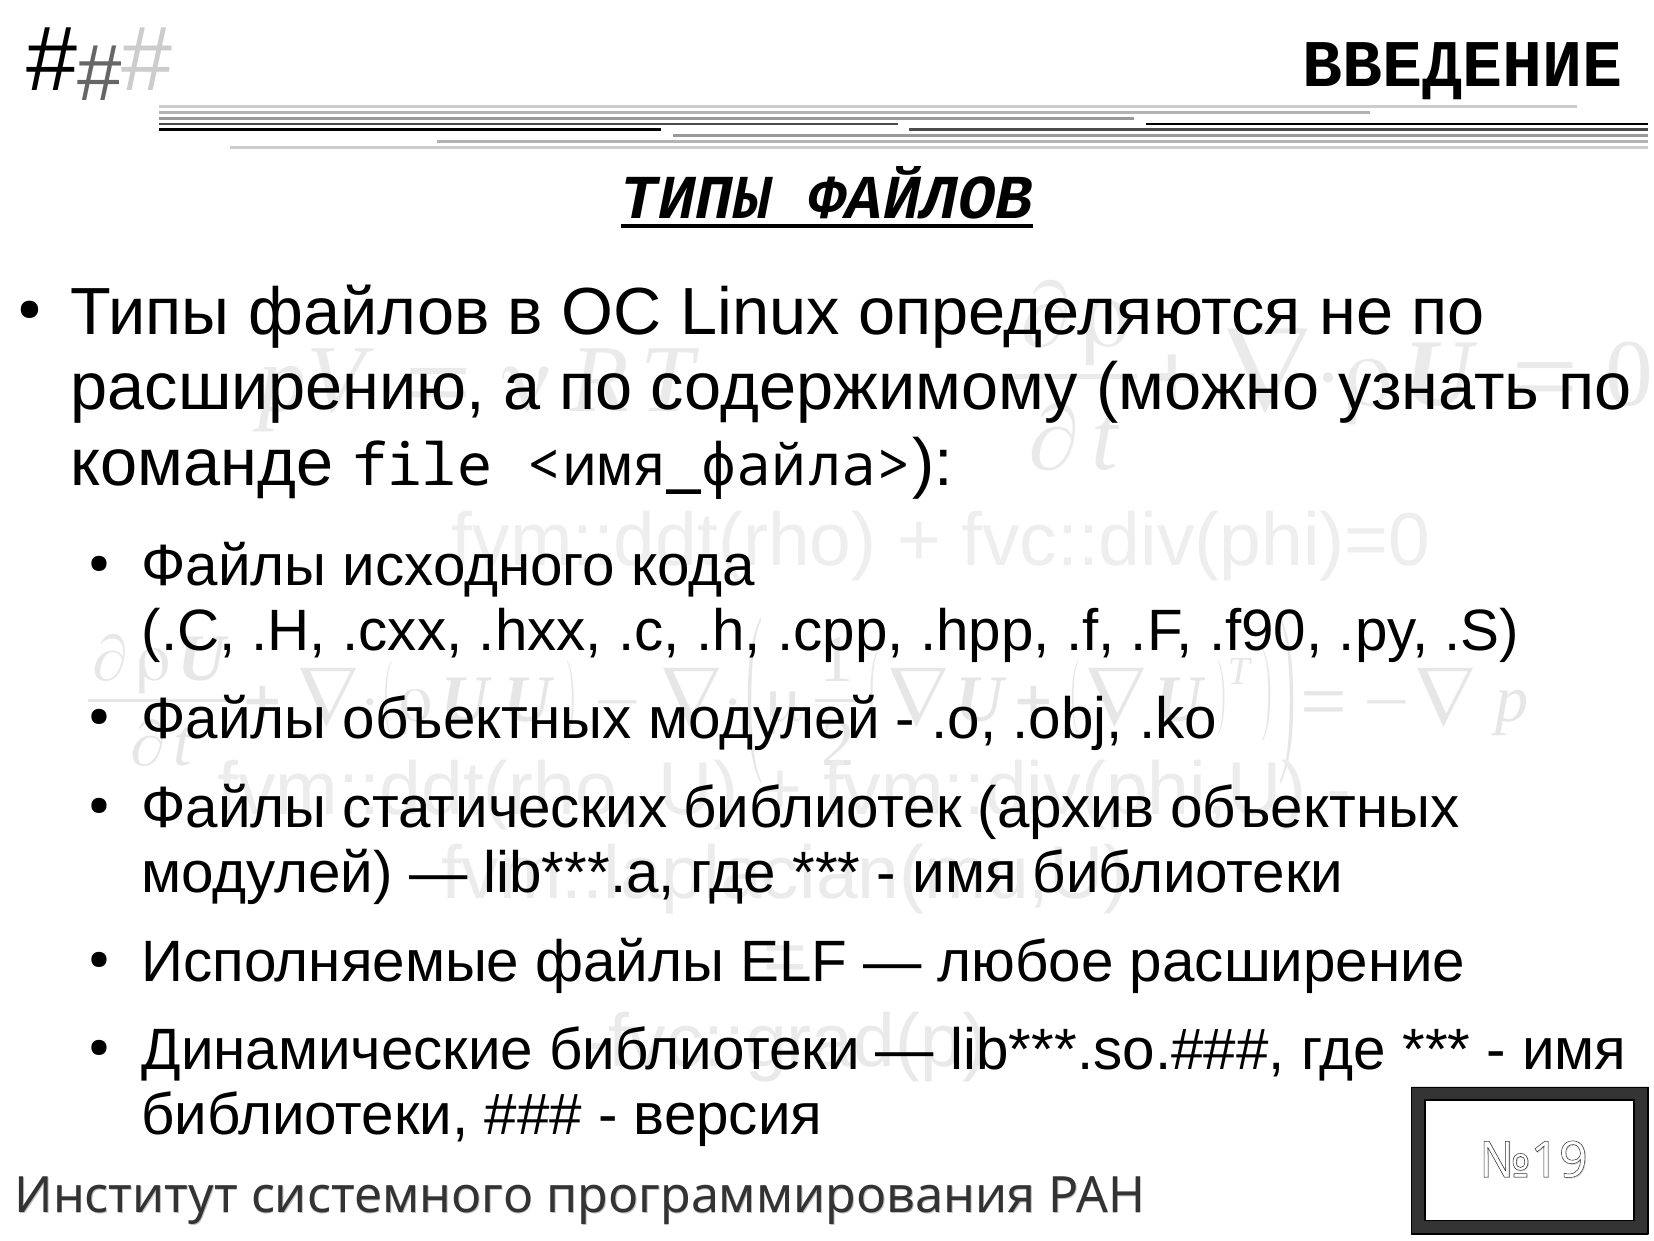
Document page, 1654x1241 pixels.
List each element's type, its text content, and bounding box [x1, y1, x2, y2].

list Типы файлов в ОС Linux определяются не по расширению, а по содержимому (можно узнать по команде file <имя_файла>): Файлы исходного кода (.C, .H, .cxx, .hxx, .c, .h, .cpp, .hpp, .f, .F, .f90, .py, .S) Файлы объектных модулей - .o, .obj, .ko Файлы статических библиотек (архив объектных модулей) — lib***.a, где *** - имя библиотеки Исполняемые файлы ELF — любое расширение Динамические библиотеки — lib***.so.###, где *** - имя библиотеки, ### - версия [0, 274, 1654, 1146]
title ТИПЫ ФАЙЛОВ [0, 147, 1654, 257]
